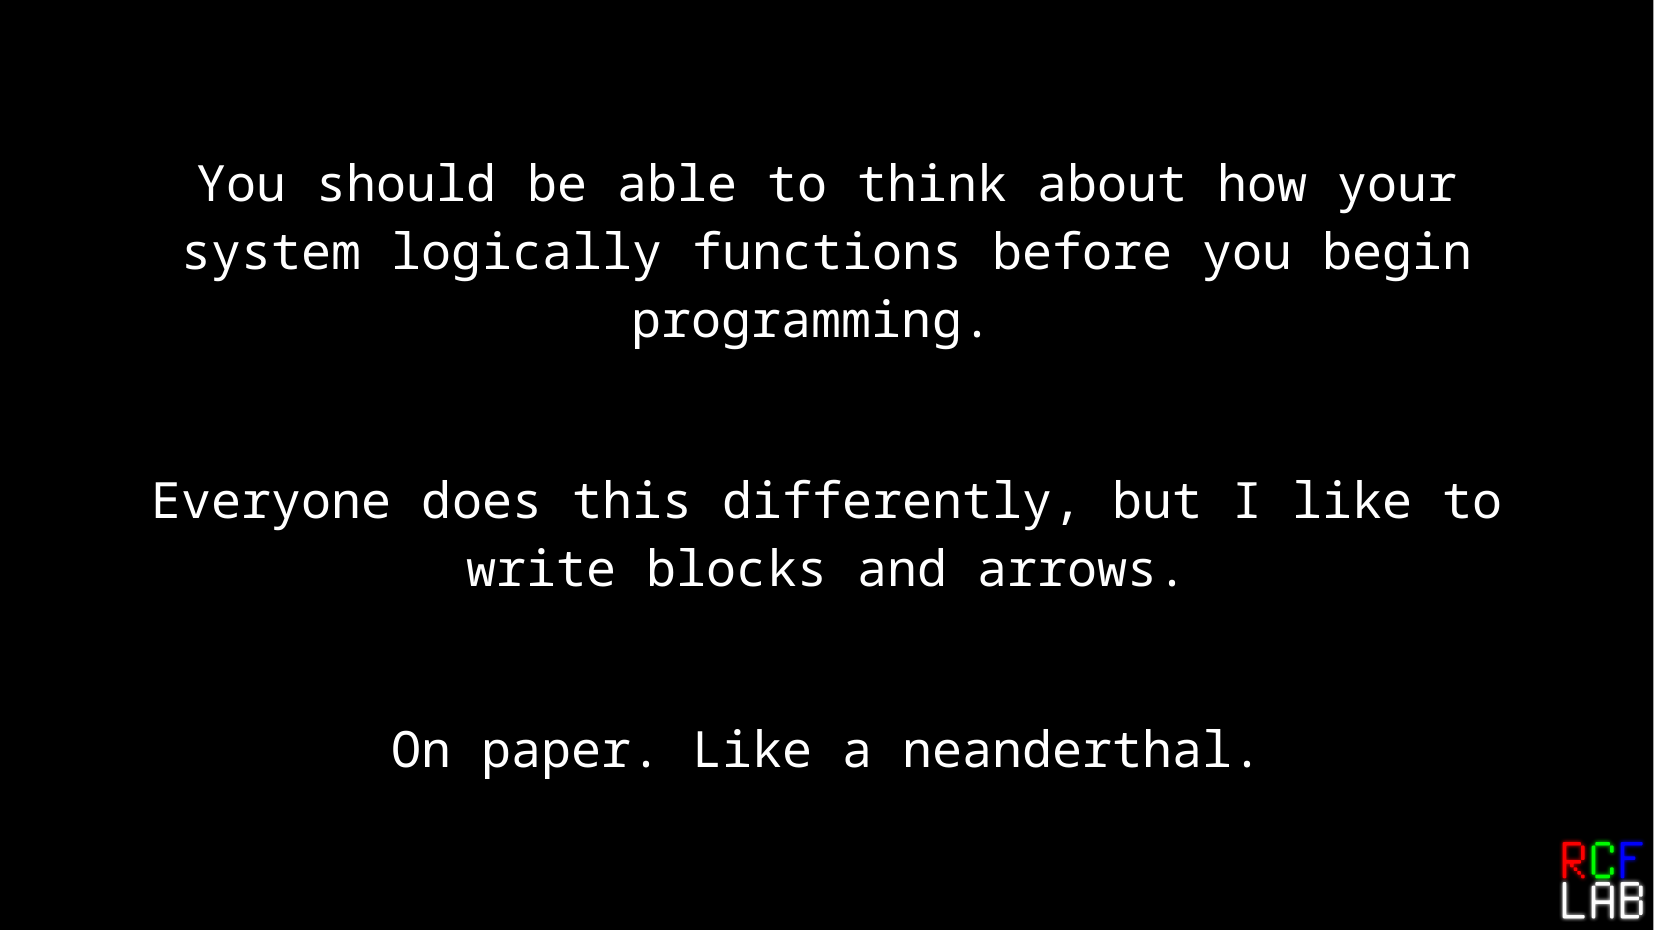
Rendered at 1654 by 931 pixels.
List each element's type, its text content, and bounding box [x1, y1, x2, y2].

picture [1559, 838, 1646, 922]
list You should be able to think about how your system logically functions before you begin programming. Everyone does this differently, but I like to write blocks and arrows. On paper. Like a neanderthal. [124, 125, 1530, 805]
